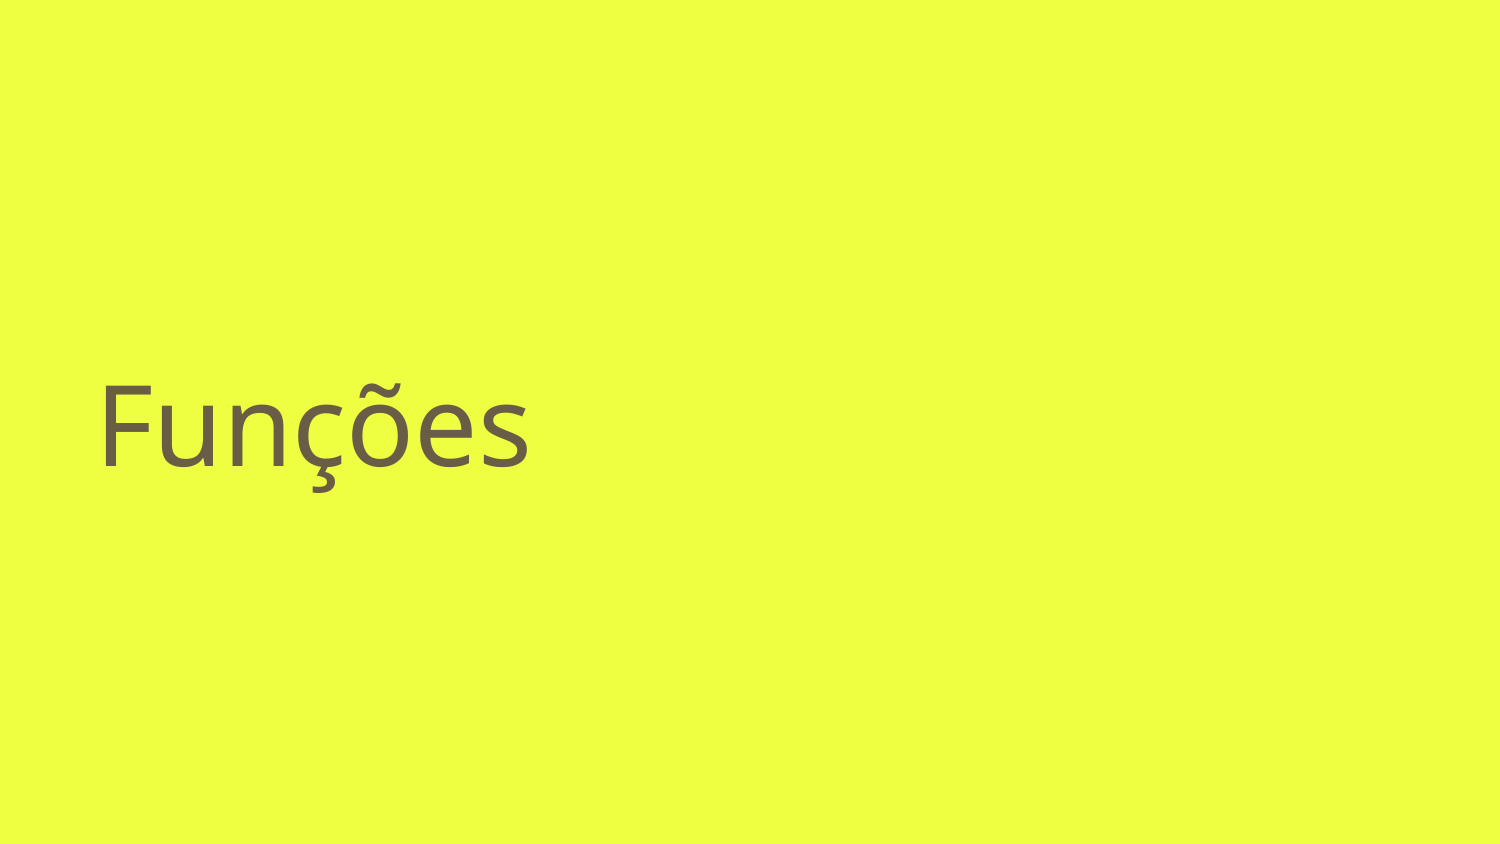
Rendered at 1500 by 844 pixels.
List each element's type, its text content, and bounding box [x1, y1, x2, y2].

title Funções [80, 86, 1002, 758]
